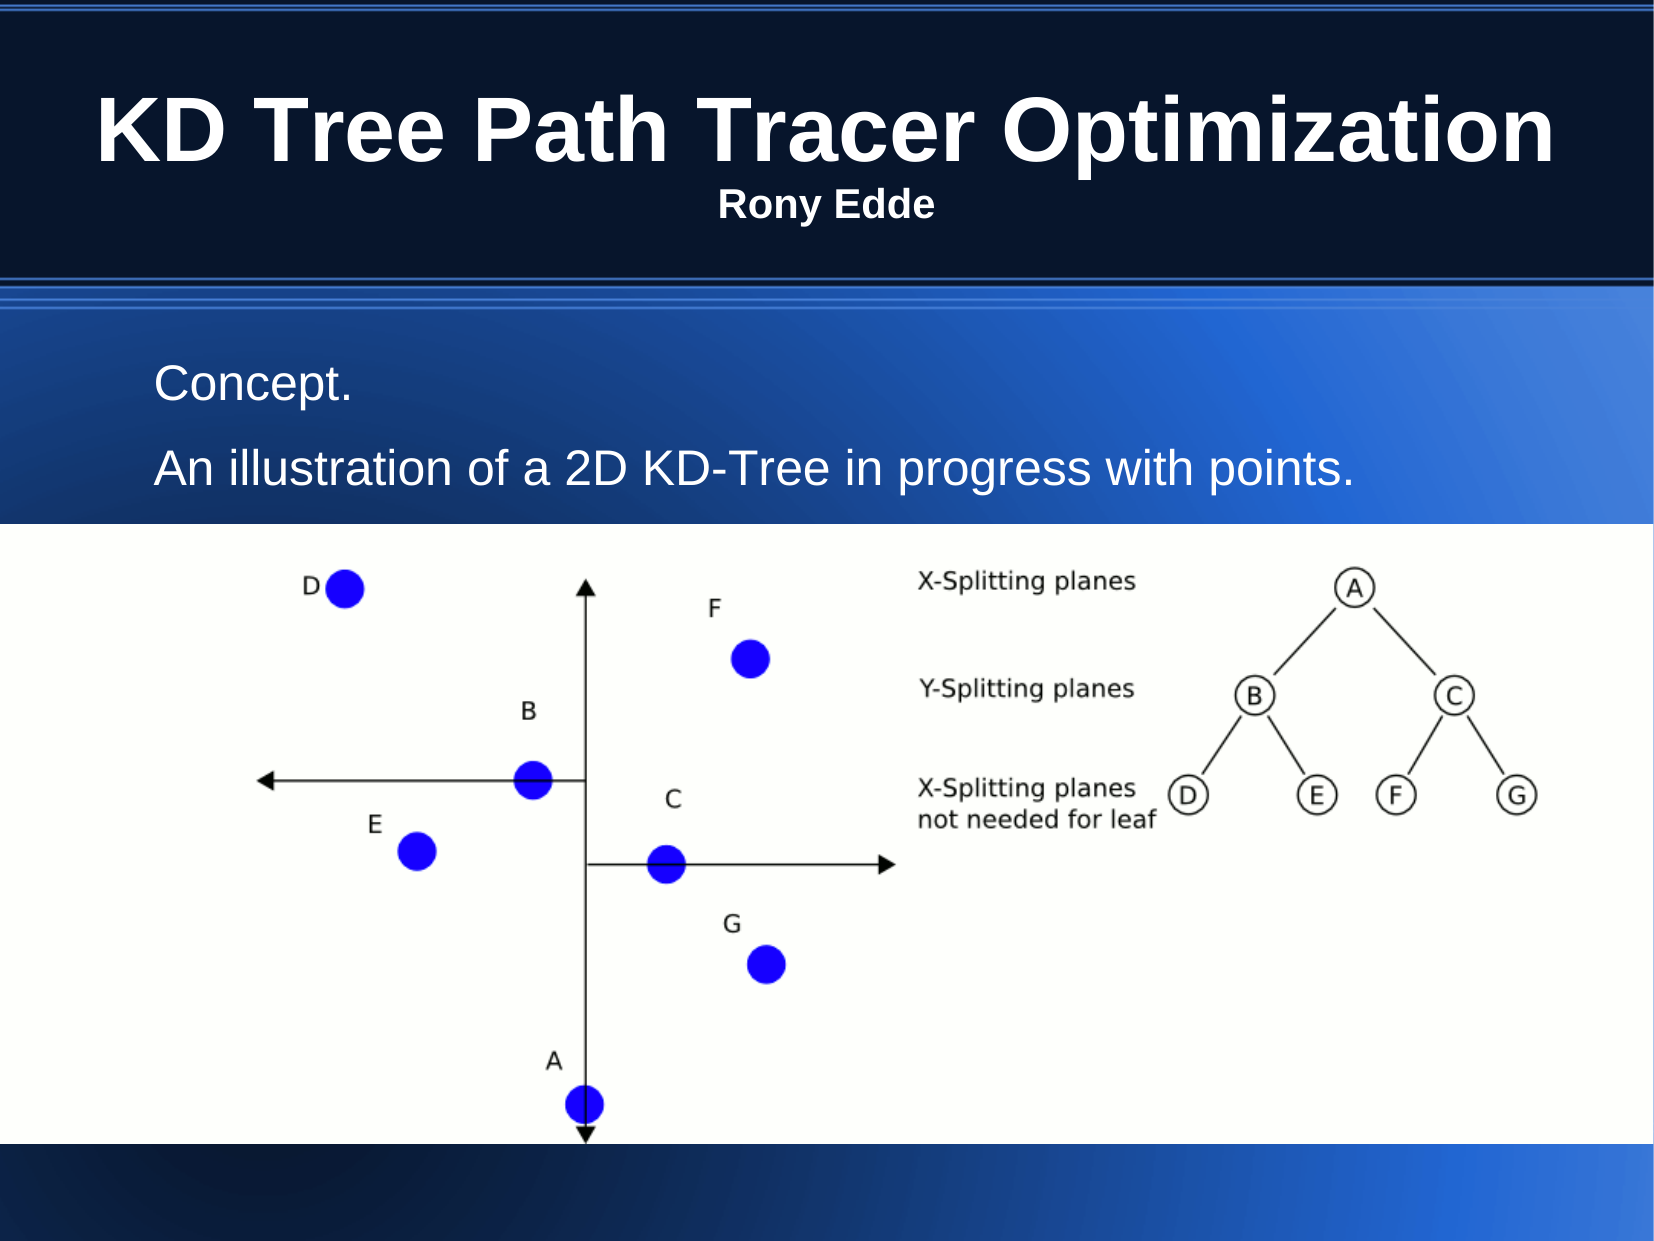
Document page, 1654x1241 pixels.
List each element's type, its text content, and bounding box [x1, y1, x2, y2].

list Concept. An illustration of a 2D KD-Tree in progress with points. [82, 355, 1571, 524]
picture [0, 0, 1654, 1241]
title KD Tree Path Tracer Optimization Rony Edde [82, 56, 1571, 250]
